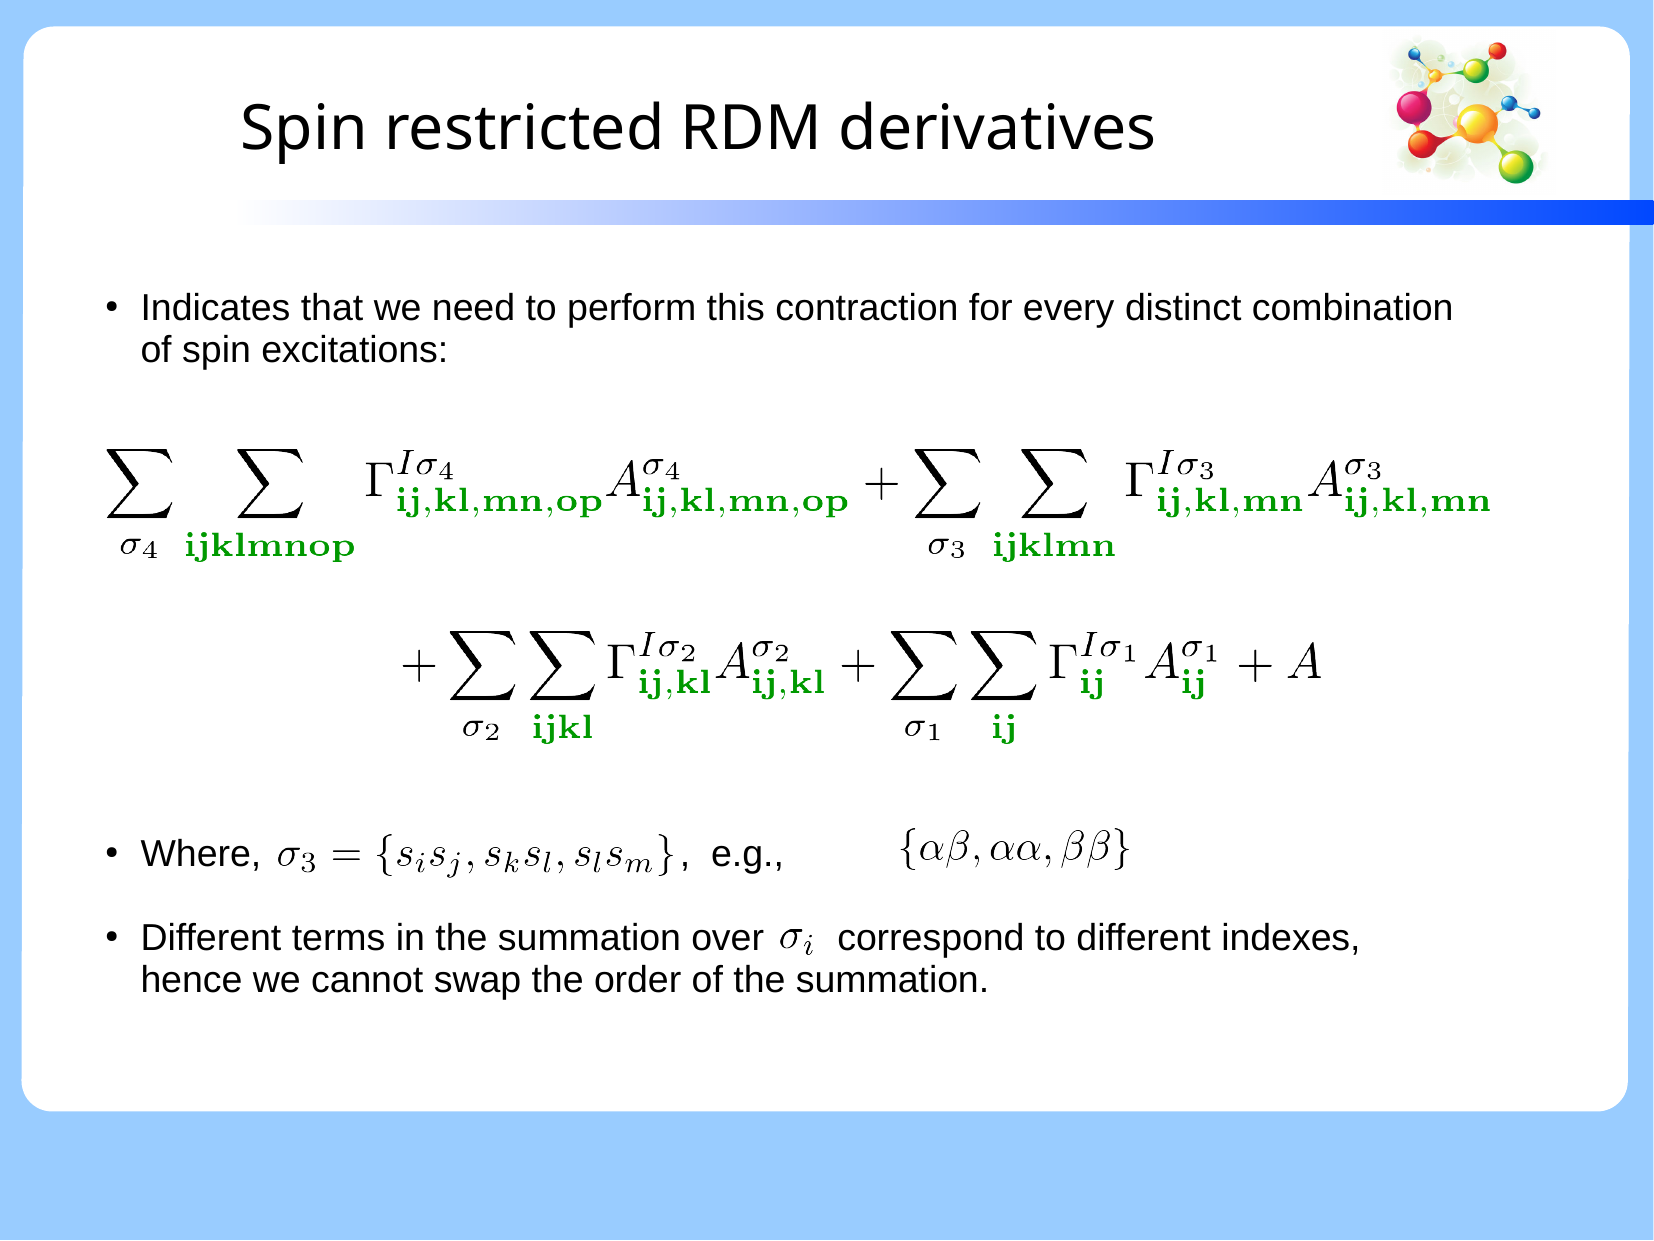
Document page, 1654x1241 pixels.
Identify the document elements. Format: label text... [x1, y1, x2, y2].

picture [402, 630, 1321, 744]
title Spin restricted RDM derivatives [82, 49, 1332, 201]
text_box Indicates that we need to perform this contraction for every distinct combination of spin excitations: Where, , e.g., Different terms in the summation over correspond to different indexes, hence we cannot swap the order of the summation. [90, 279, 1542, 1241]
table_cell [873, 201, 877, 224]
picture [1382, 29, 1556, 195]
picture [780, 929, 813, 955]
table_cell [956, 201, 961, 224]
picture [900, 828, 1129, 871]
picture [278, 834, 673, 878]
picture [106, 448, 1490, 562]
